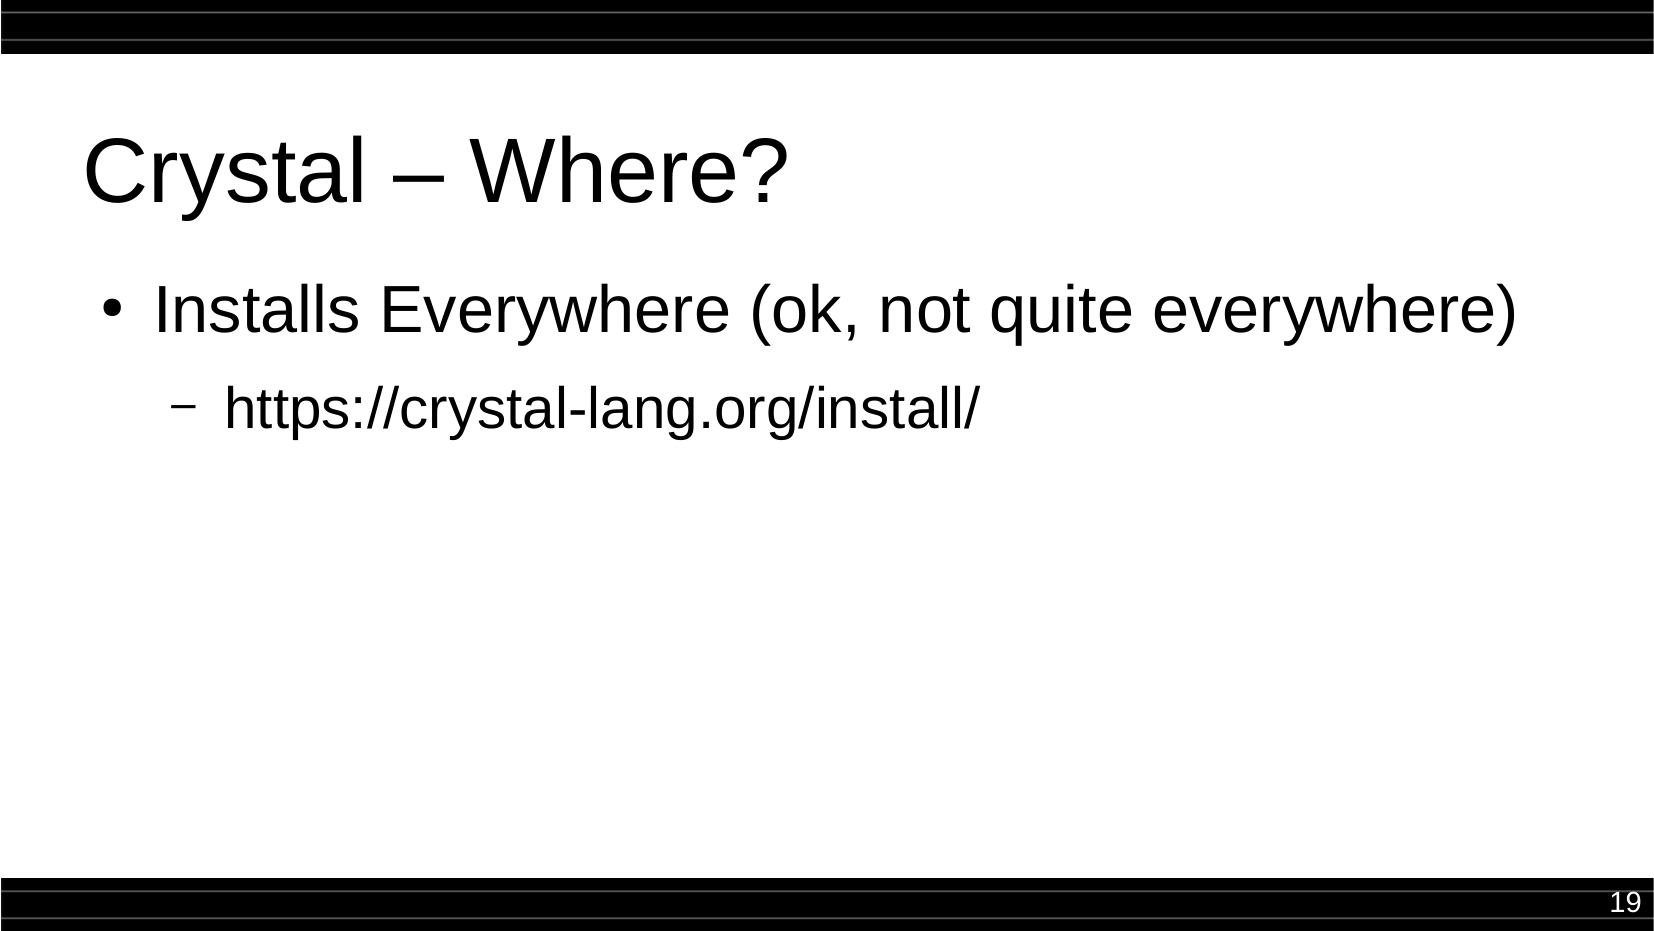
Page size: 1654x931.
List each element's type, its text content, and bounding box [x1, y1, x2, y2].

list Installs Everywhere (ok, not quite everywhere) https://crystal-lang.org/install/ [82, 271, 1571, 851]
title Crystal – Where? [82, 92, 1571, 249]
picture [1, 0, 1654, 54]
picture [1, 878, 1654, 931]
